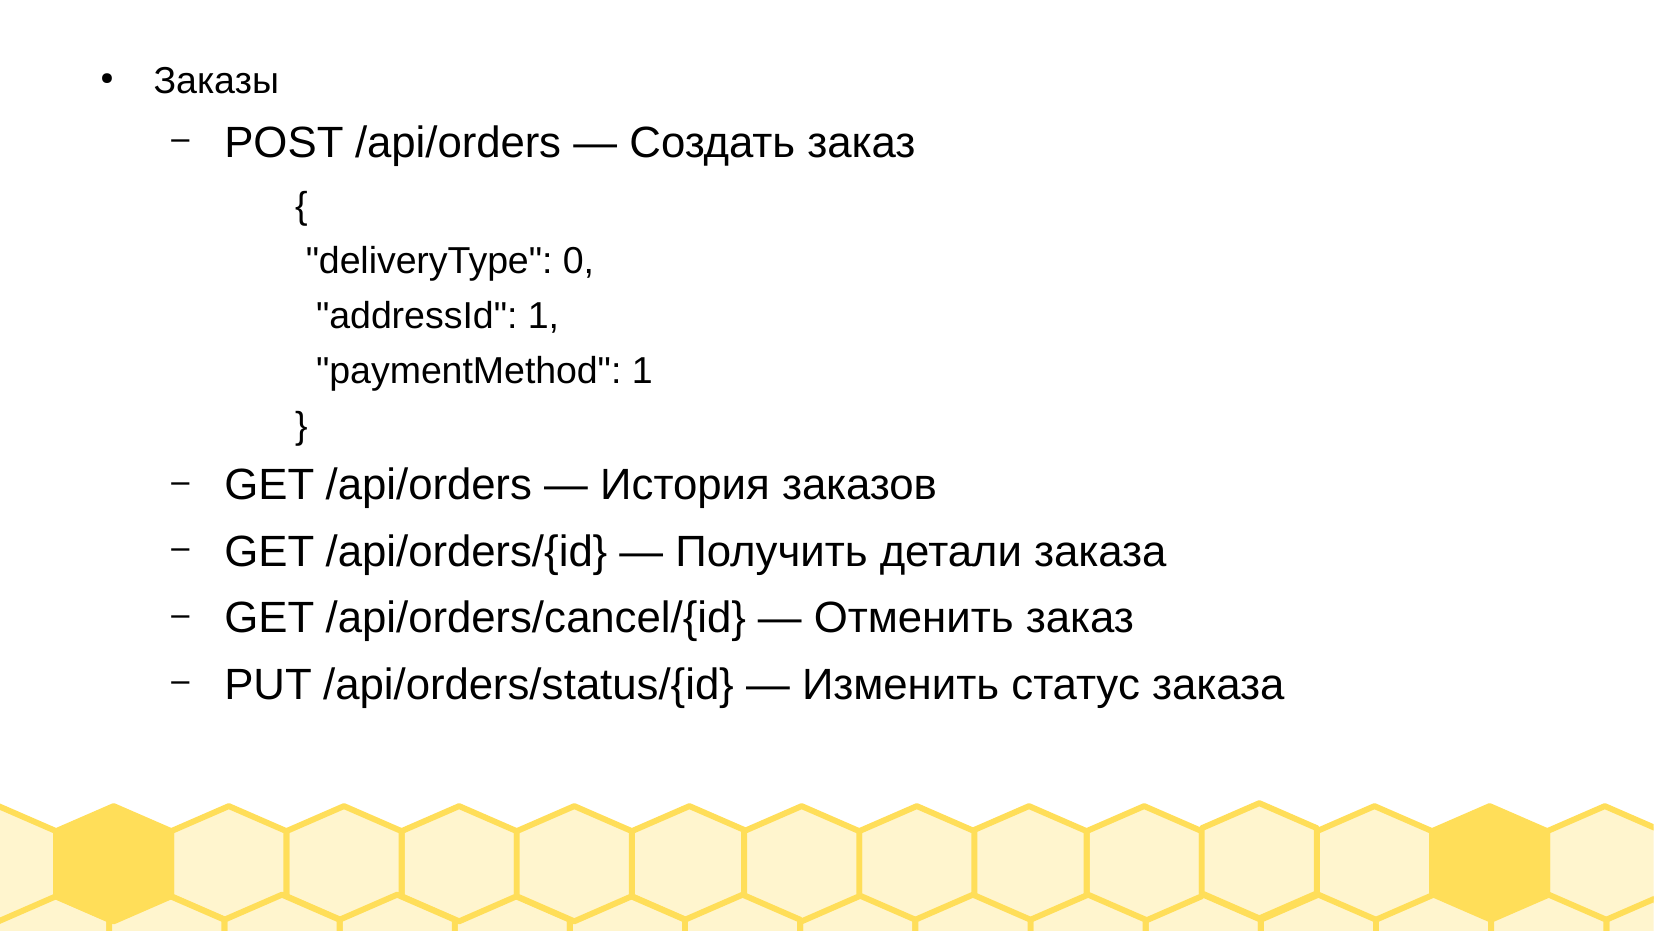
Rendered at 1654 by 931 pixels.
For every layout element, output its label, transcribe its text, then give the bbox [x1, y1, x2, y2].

list Заказы POST /api/orders — Создать заказ { "deliveryType": 0, "addressId": 1, "paymentMethod": 1 } GET /api/orders — История заказов GET /api/orders/{id} — Получить детали заказа GET /api/orders/cancel/{id} — Отменить заказ PUT /api/orders/status/{id} — Изменить статус заказа [82, 59, 1571, 758]
